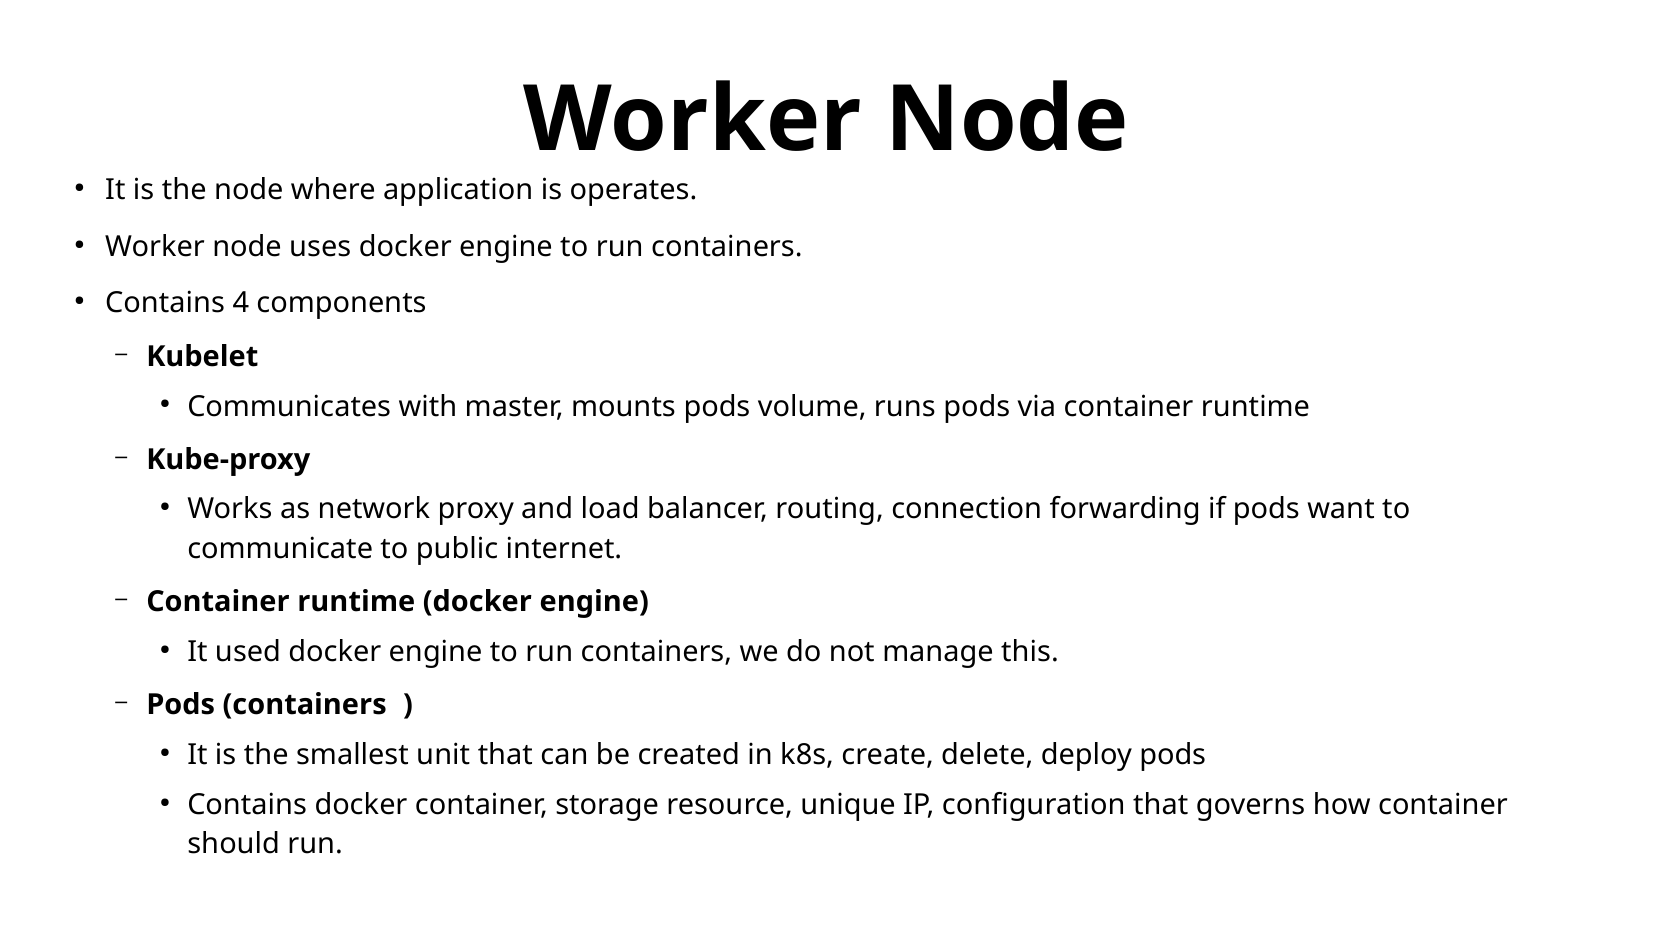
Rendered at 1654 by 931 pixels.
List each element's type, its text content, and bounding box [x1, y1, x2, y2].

list It is the node where application is operates. Worker node uses docker engine to run containers. Contains 4 components Kubelet Communicates with master, mounts pods volume, runs pods via container runtime Kube-proxy Works as network proxy and load balancer, routing, connection forwarding if pods want to communicate to public internet. Container runtime (docker engine) It used docker engine to run containers, we do not manage this. Pods (containers ) It is the smallest unit that can be created in k8s, create, delete, deploy pods Contains docker container, storage resource, unique IP, configuration that governs how container should run. [64, 168, 1572, 874]
title Worker Node [82, 37, 1571, 168]
